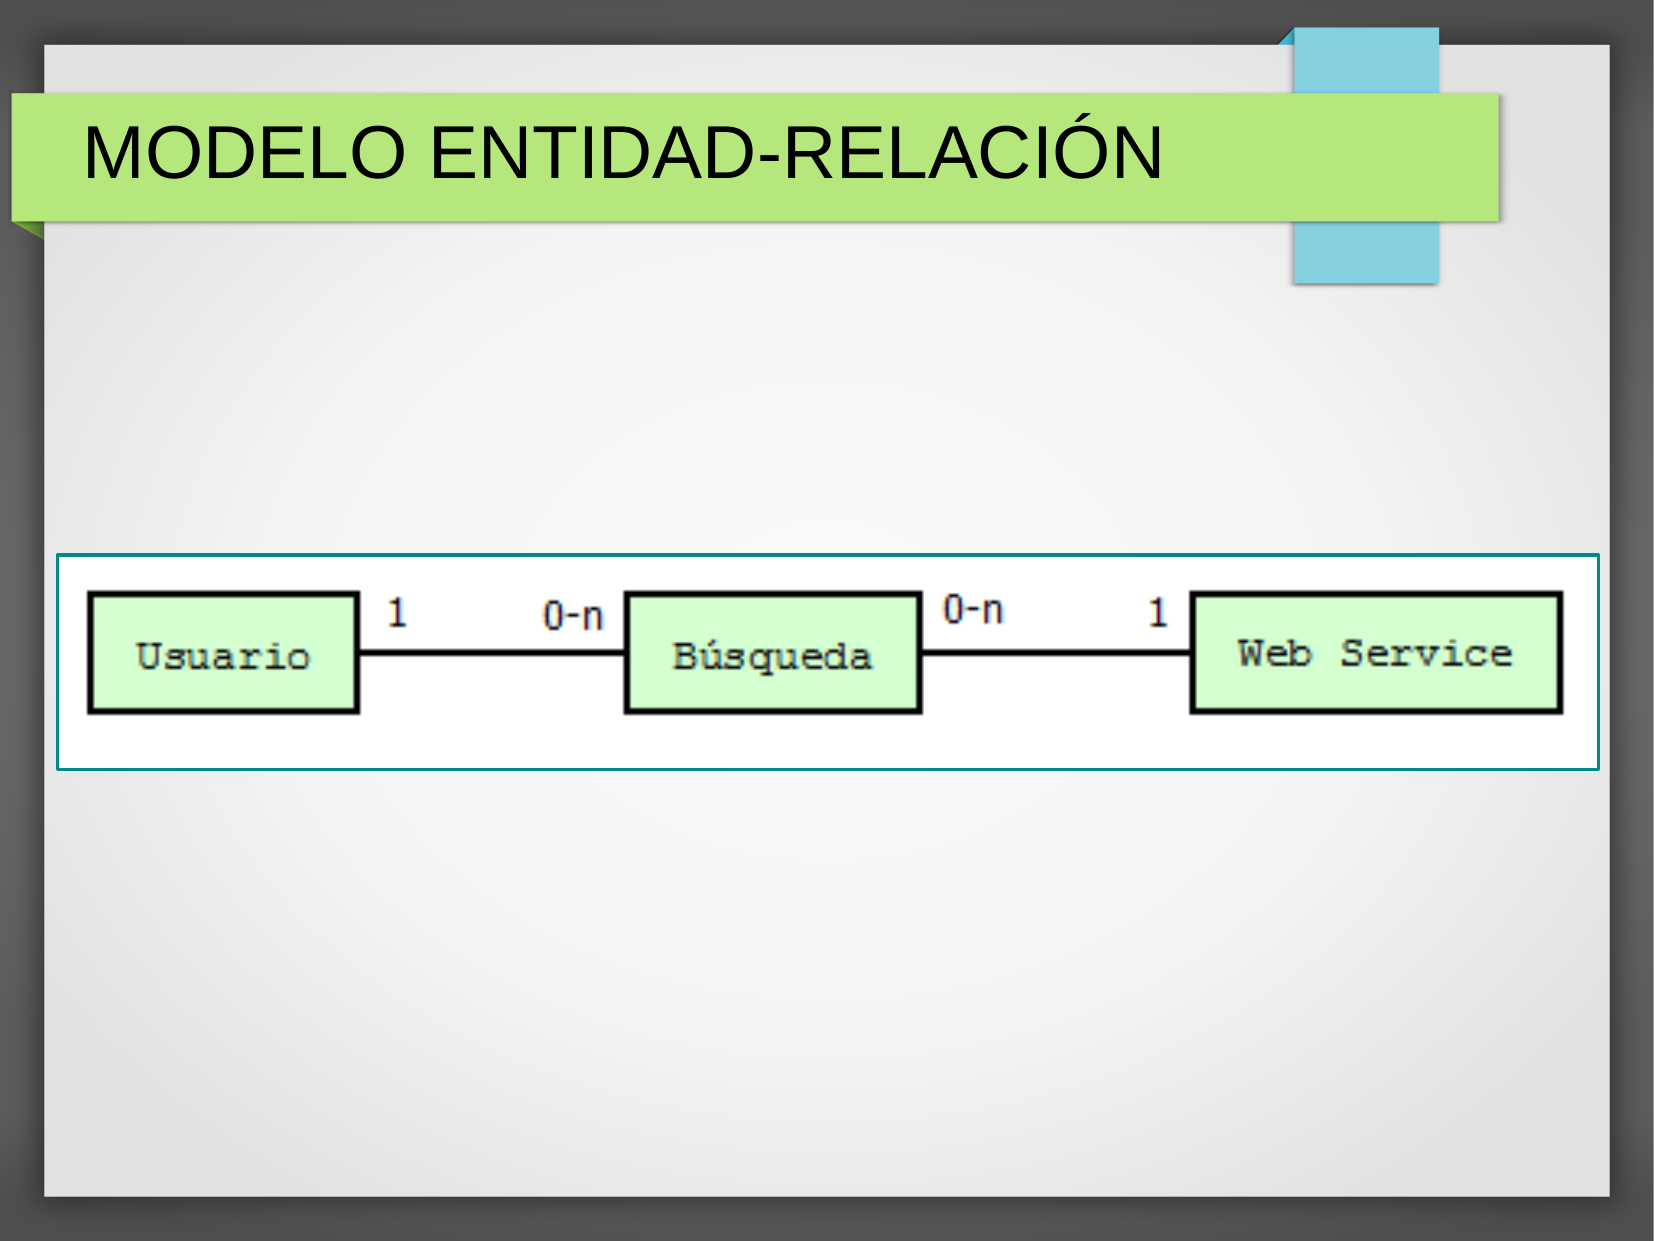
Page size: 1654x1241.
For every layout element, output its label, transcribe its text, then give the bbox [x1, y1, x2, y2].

picture [0, 0, 1654, 1241]
title MODELO ENTIDAD-RELACIÓN [82, 49, 1571, 257]
